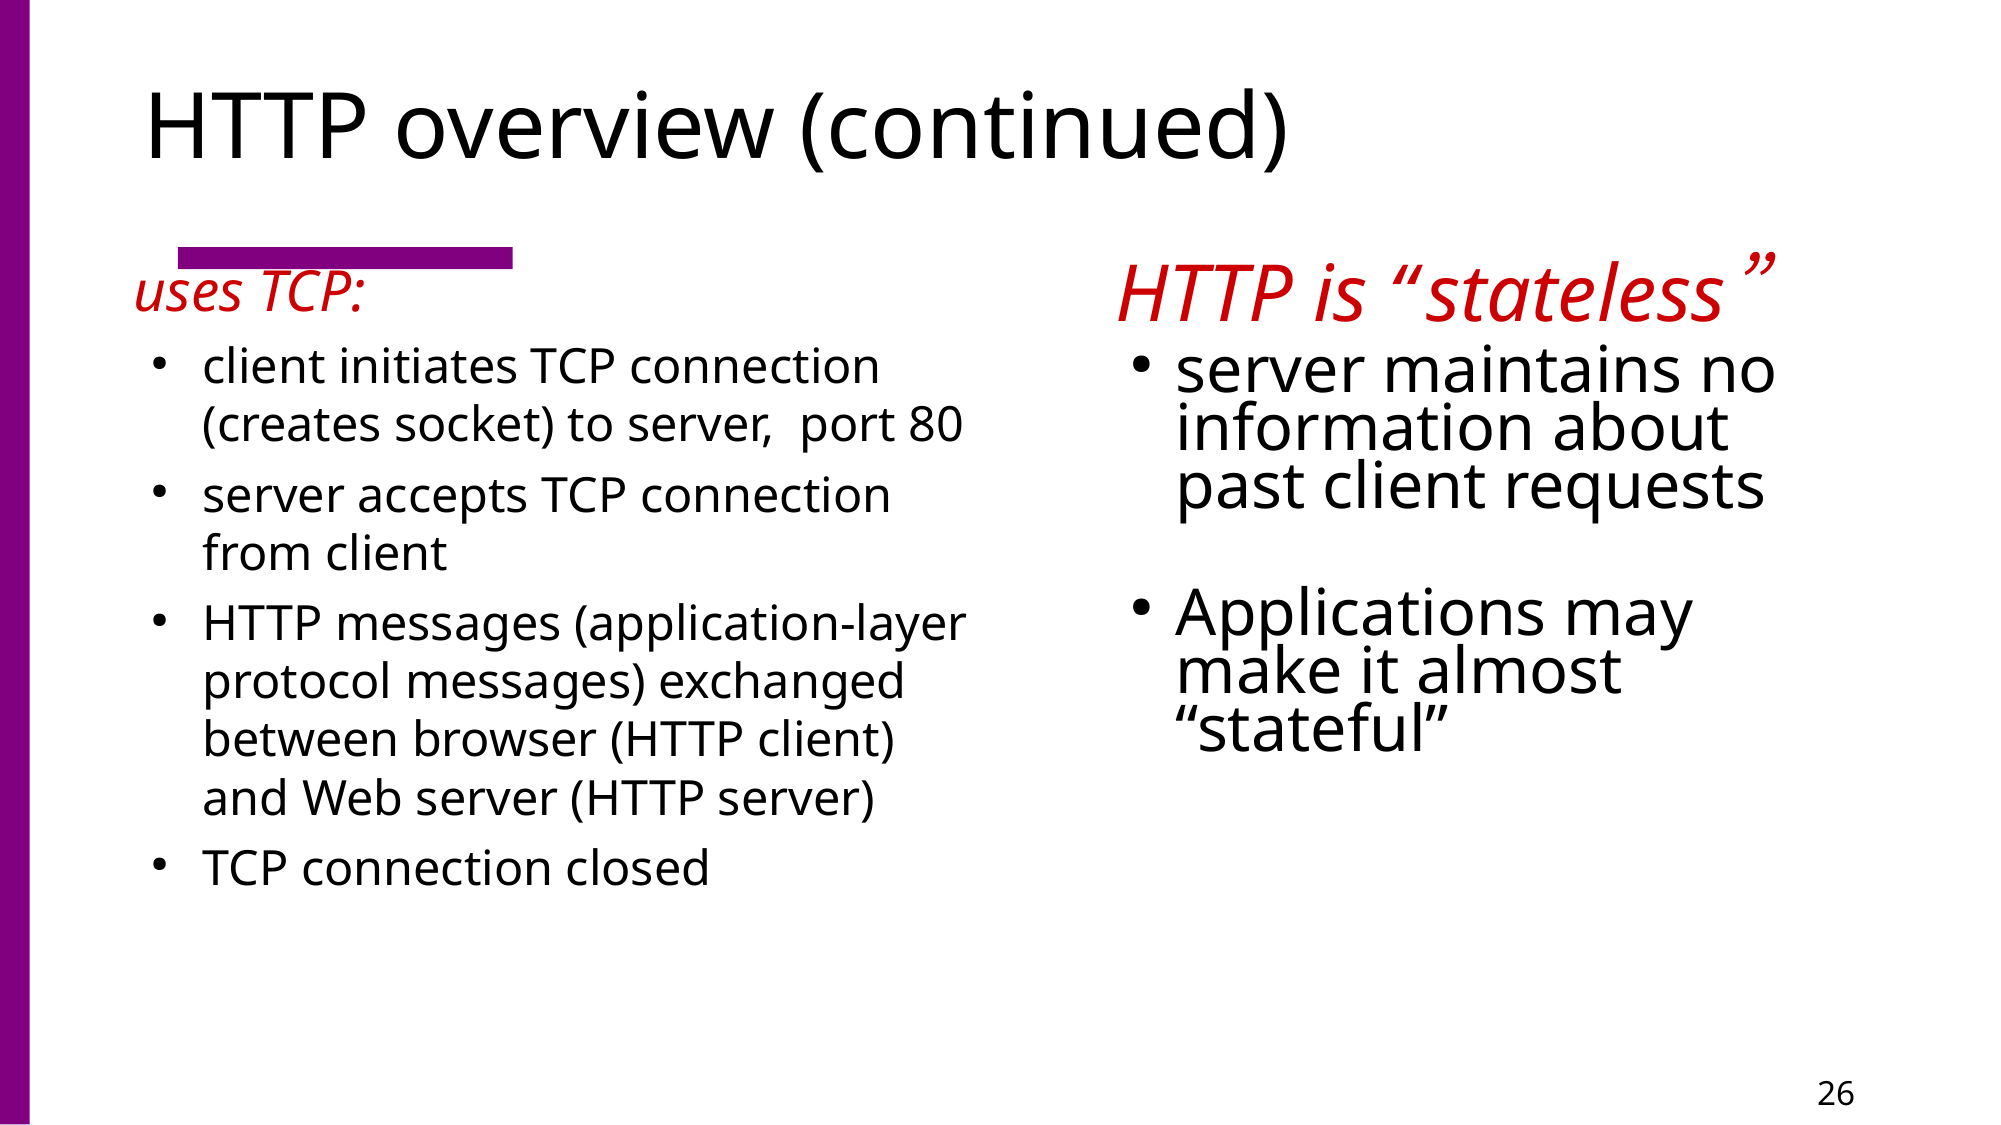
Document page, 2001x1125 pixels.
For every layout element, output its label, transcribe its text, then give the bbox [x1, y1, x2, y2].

list uses TCP: client initiates TCP connection (creates socket) to server, port 80 server accepts TCP connection from client HTTP messages (application-layer protocol messages) exchanged between browser (HTTP client) and Web server (HTTP server) TCP connection closed [119, 247, 988, 1011]
title HTTP overview (continued) [92, 56, 1793, 188]
list HTTP is “stateless” server maintains no information about past client requests Applications may make it almost “stateful” [1099, 257, 1800, 781]
